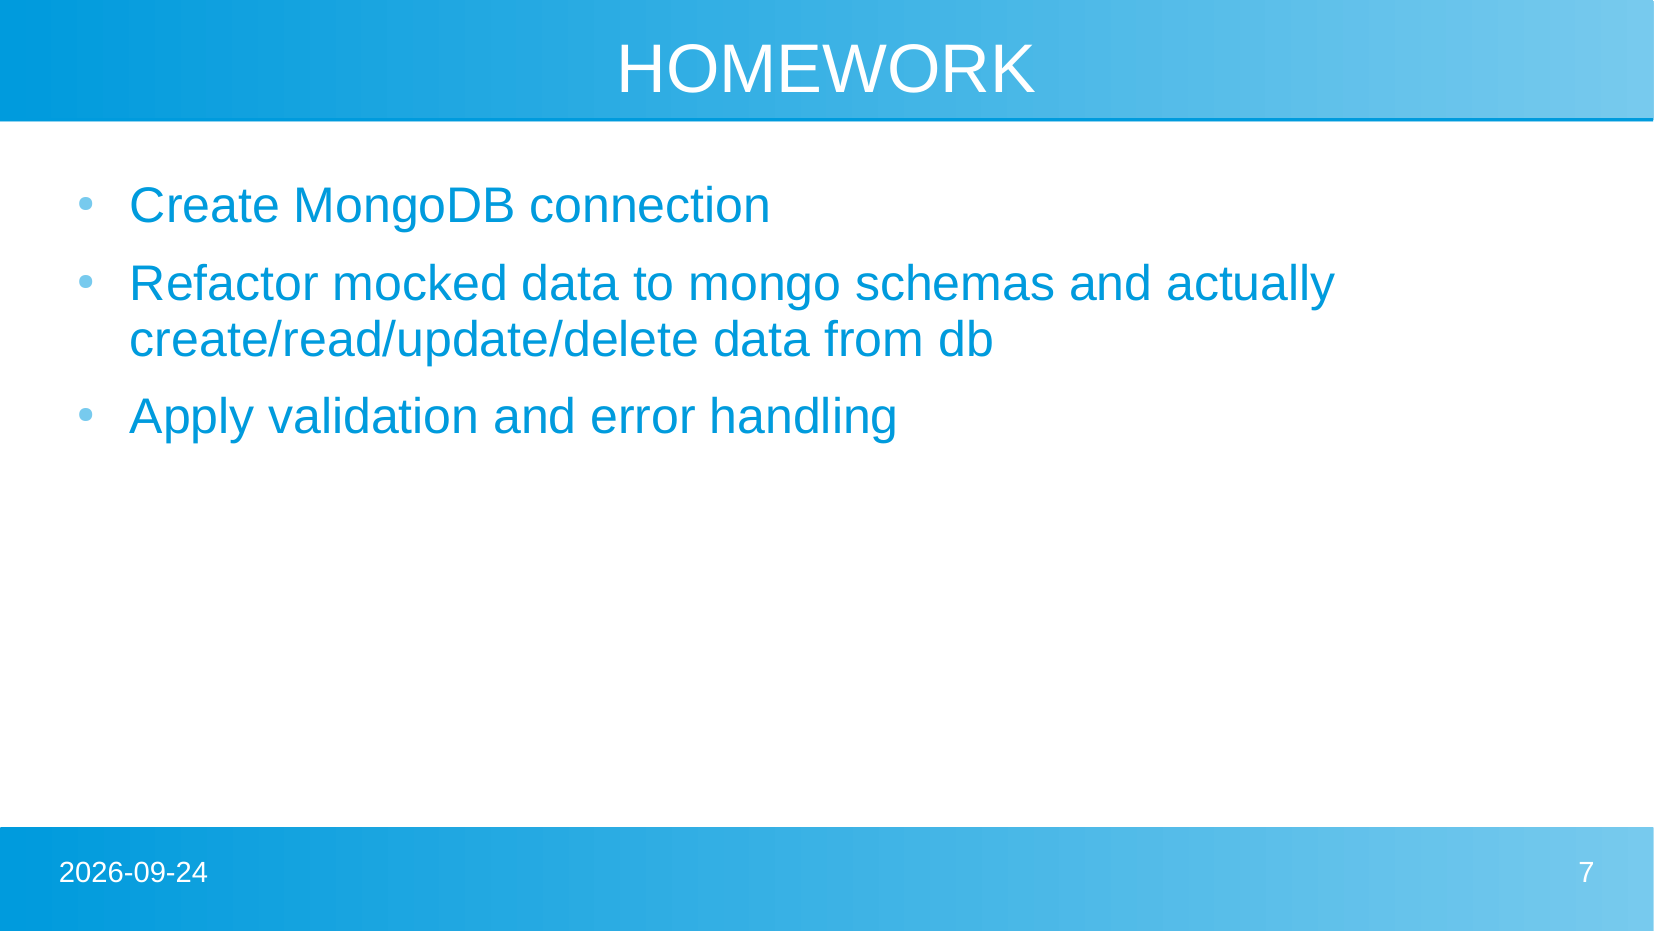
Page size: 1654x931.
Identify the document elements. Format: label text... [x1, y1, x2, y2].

title HOMEWORK [59, 29, 1595, 108]
list Create MongoDB connection Refactor mocked data to mongo schemas and actually create/read/update/delete data from db Apply validation and error handling [59, 177, 1595, 768]
